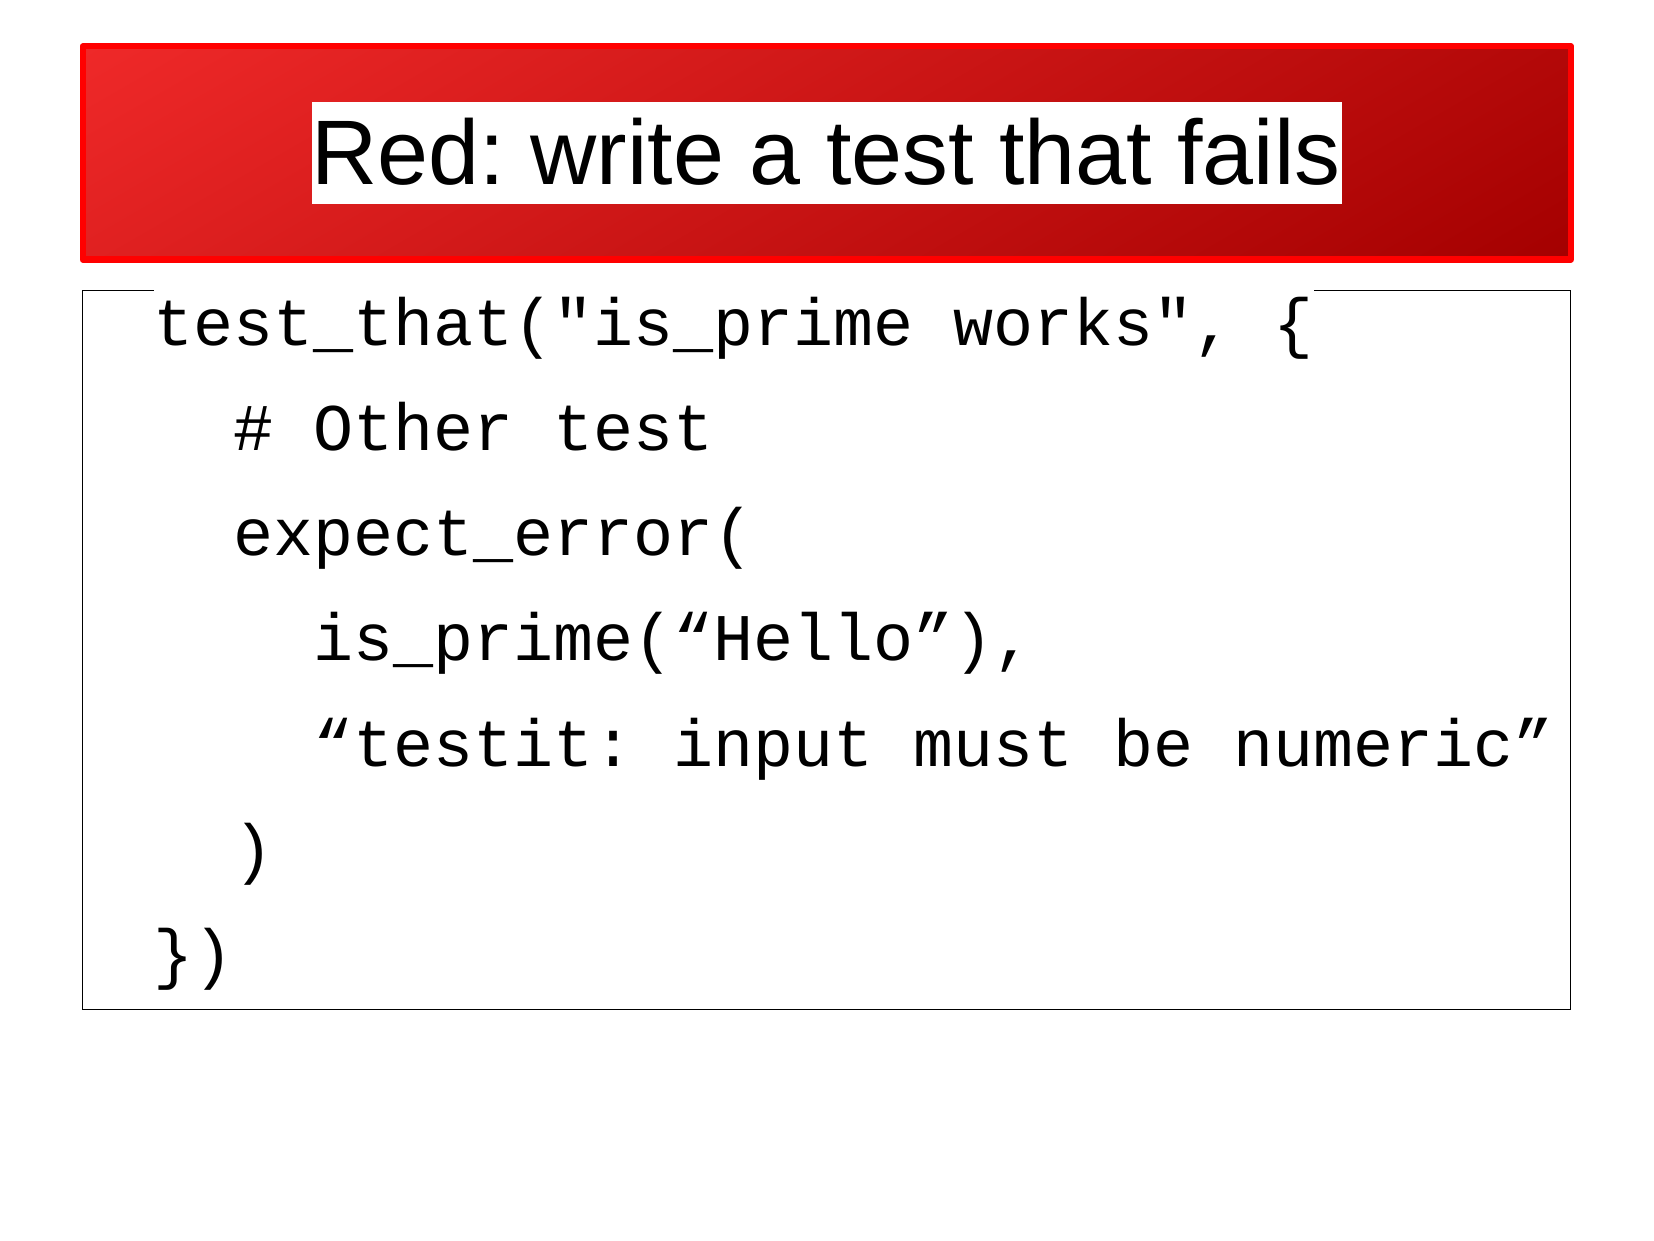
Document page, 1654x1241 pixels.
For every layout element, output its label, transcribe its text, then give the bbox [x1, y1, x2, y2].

list test_that("is_prime works", { # Other test expect_error( is_prime(“Hello”), “testit: input must be numeric” ) }) [82, 290, 1571, 1010]
title Red: write a test that fails [82, 46, 1571, 260]
